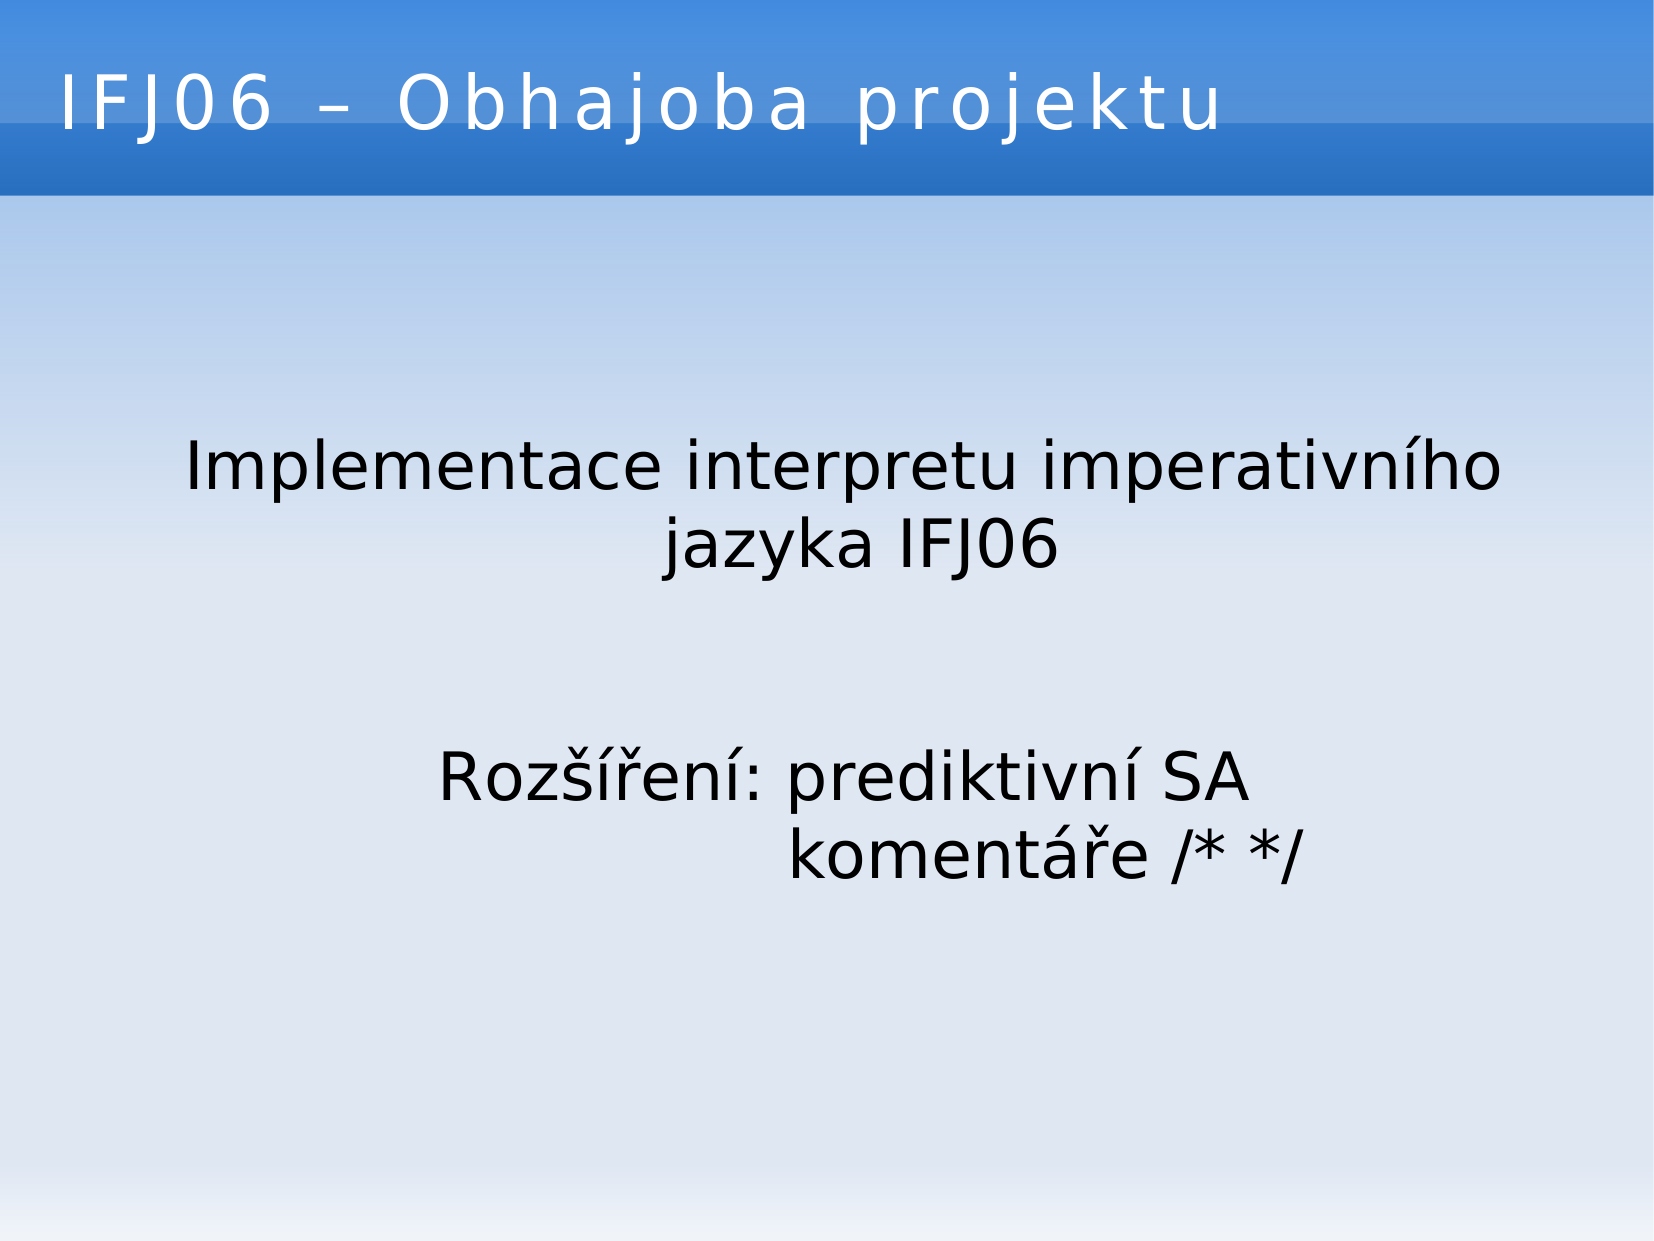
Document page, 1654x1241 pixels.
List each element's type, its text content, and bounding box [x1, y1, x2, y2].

title IFJ06 – Obhajoba projektu [59, 29, 1270, 178]
subtitle Implementace interpretu imperativního jazyka IFJ06 Rozšíření: prediktivní SA komentáře /* */ [82, 290, 1571, 1109]
picture [0, 0, 1654, 1241]
